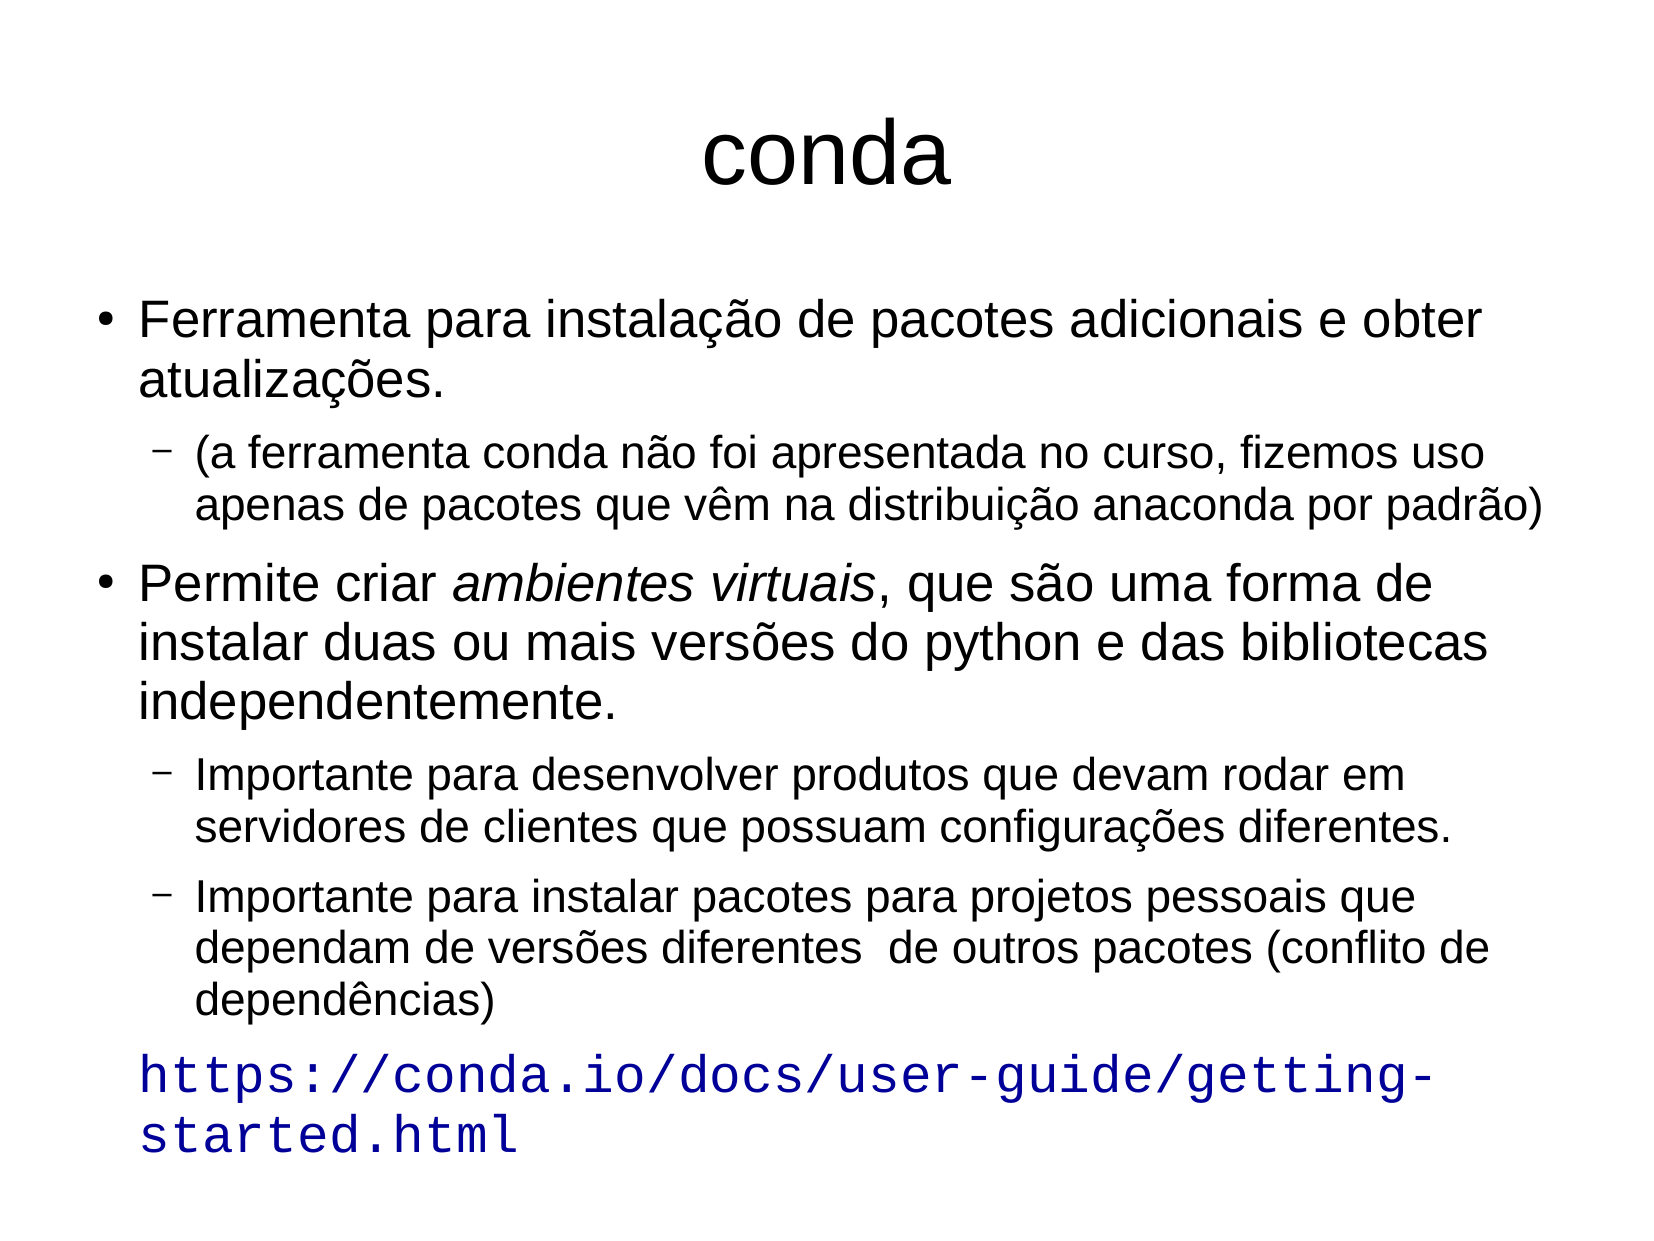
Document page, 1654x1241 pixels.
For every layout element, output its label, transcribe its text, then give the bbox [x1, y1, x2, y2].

title conda [82, 49, 1571, 257]
list Ferramenta para instalação de pacotes adicionais e obter atualizações. (a ferramenta conda não foi apresentada no curso, fizemos uso apenas de pacotes que vêm na distribuição anaconda por padrão) Permite criar ambientes virtuais, que são uma forma de instalar duas ou mais versões do python e das bibliotecas independentemente. Importante para desenvolver produtos que devam rodar em servidores de clientes que possuam configurações diferentes. Importante para instalar pacotes para projetos pessoais que dependam de versões diferentes de outros pacotes (conflito de dependências) https://conda.io/docs/user-guide/getting-started.html [82, 290, 1571, 1170]
